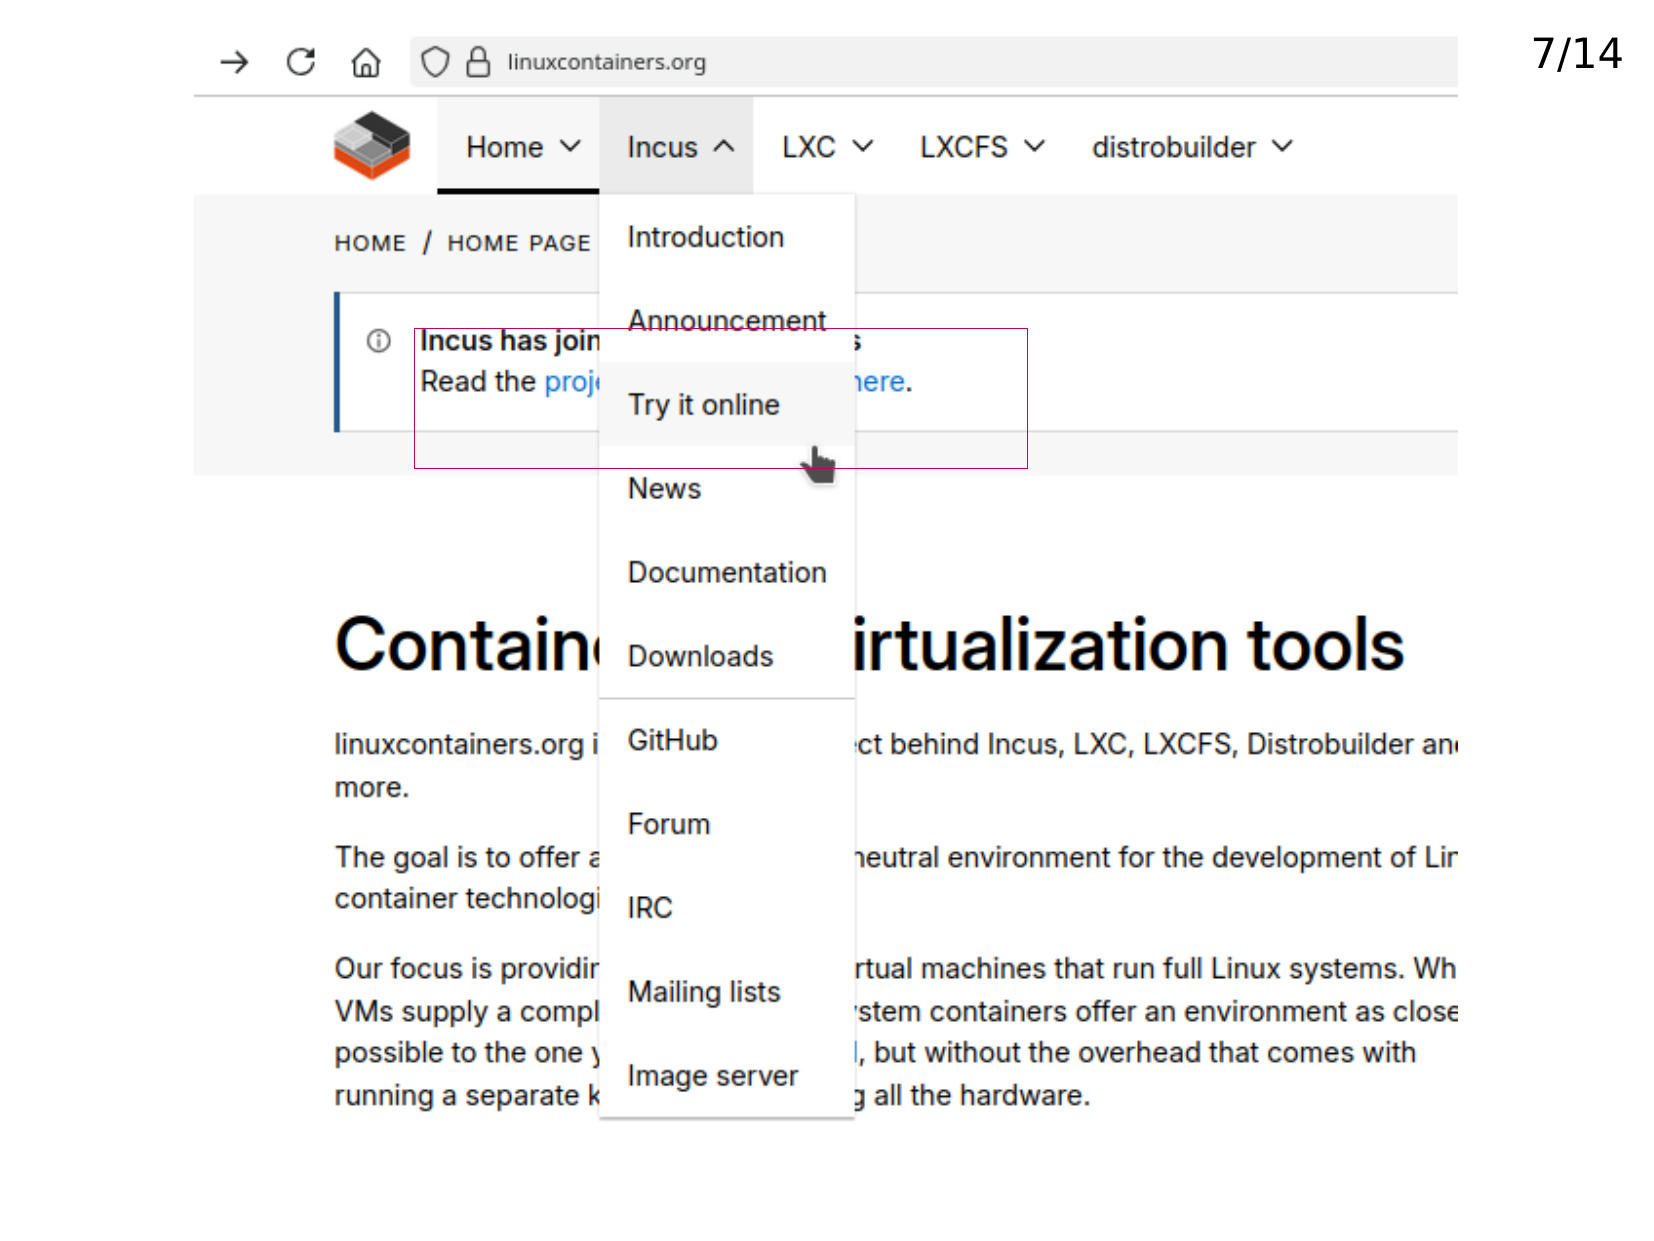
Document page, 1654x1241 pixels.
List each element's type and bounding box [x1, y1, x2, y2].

picture [194, 29, 1458, 1211]
